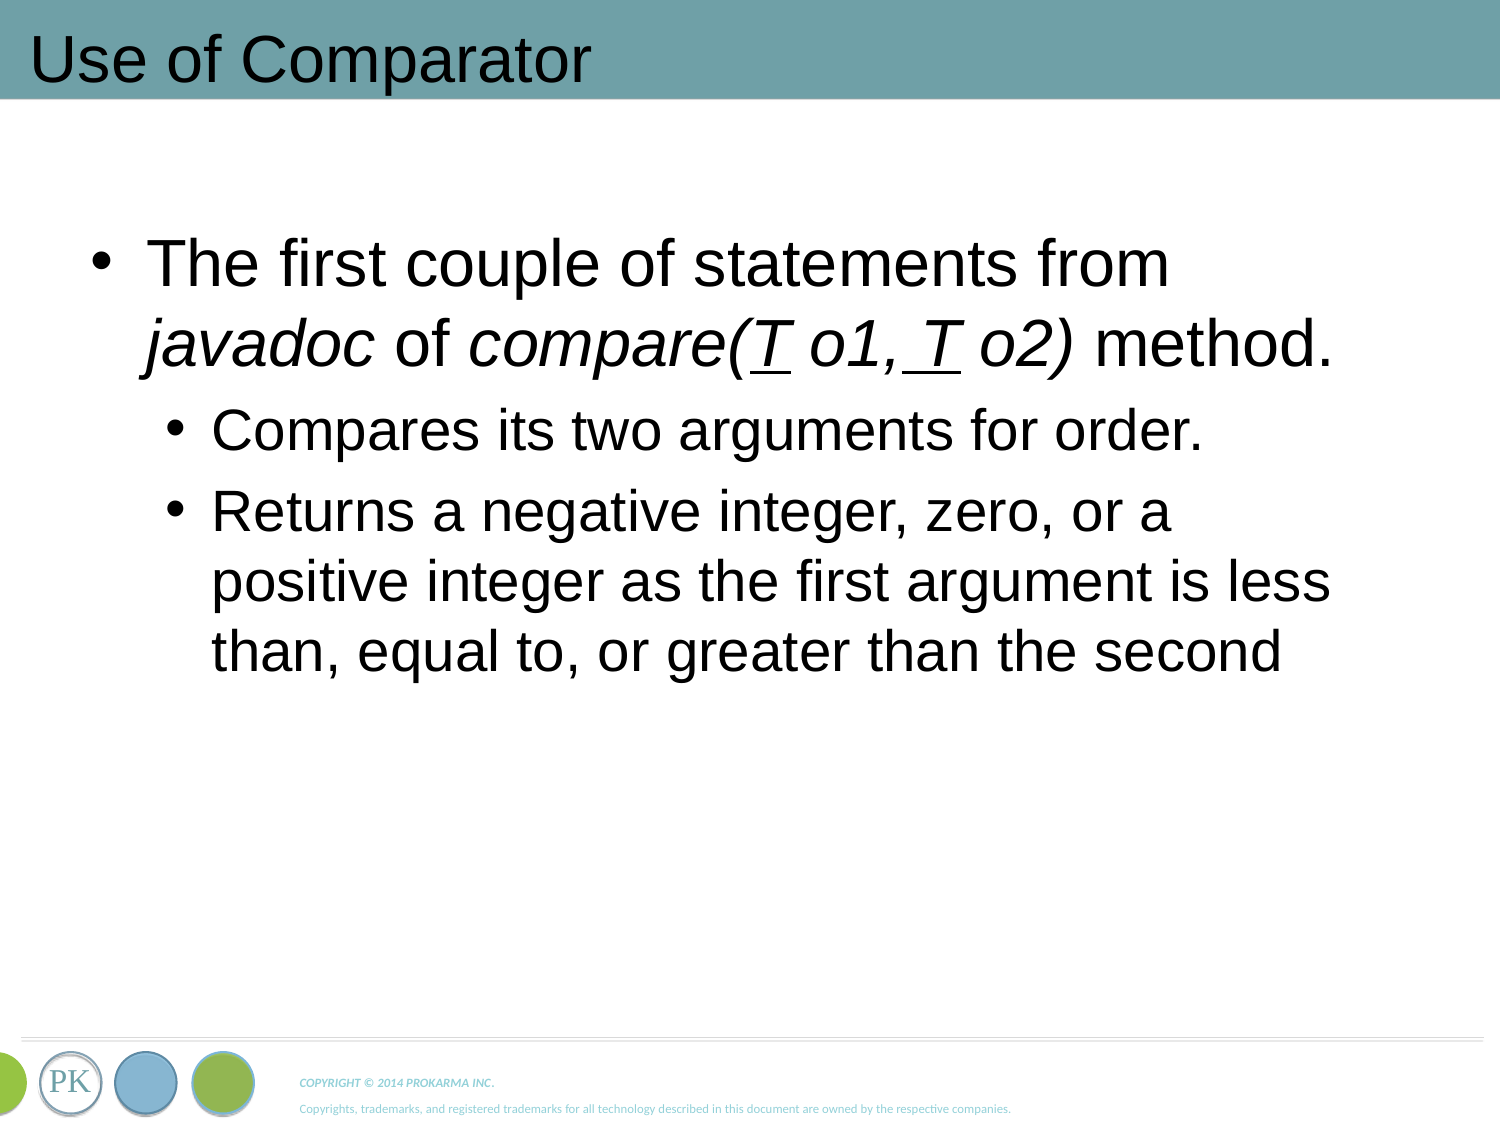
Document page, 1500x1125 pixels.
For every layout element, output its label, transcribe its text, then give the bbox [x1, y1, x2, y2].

text_box The first couple of statements from javadoc of compare(T o1, T o2) method. Compares its two arguments for order. Returns a negative integer, zero, or a positive integer as the first argument is less than, equal to, or greater than the second [75, 212, 1375, 875]
text_box Use of Comparator [15, 15, 1441, 105]
